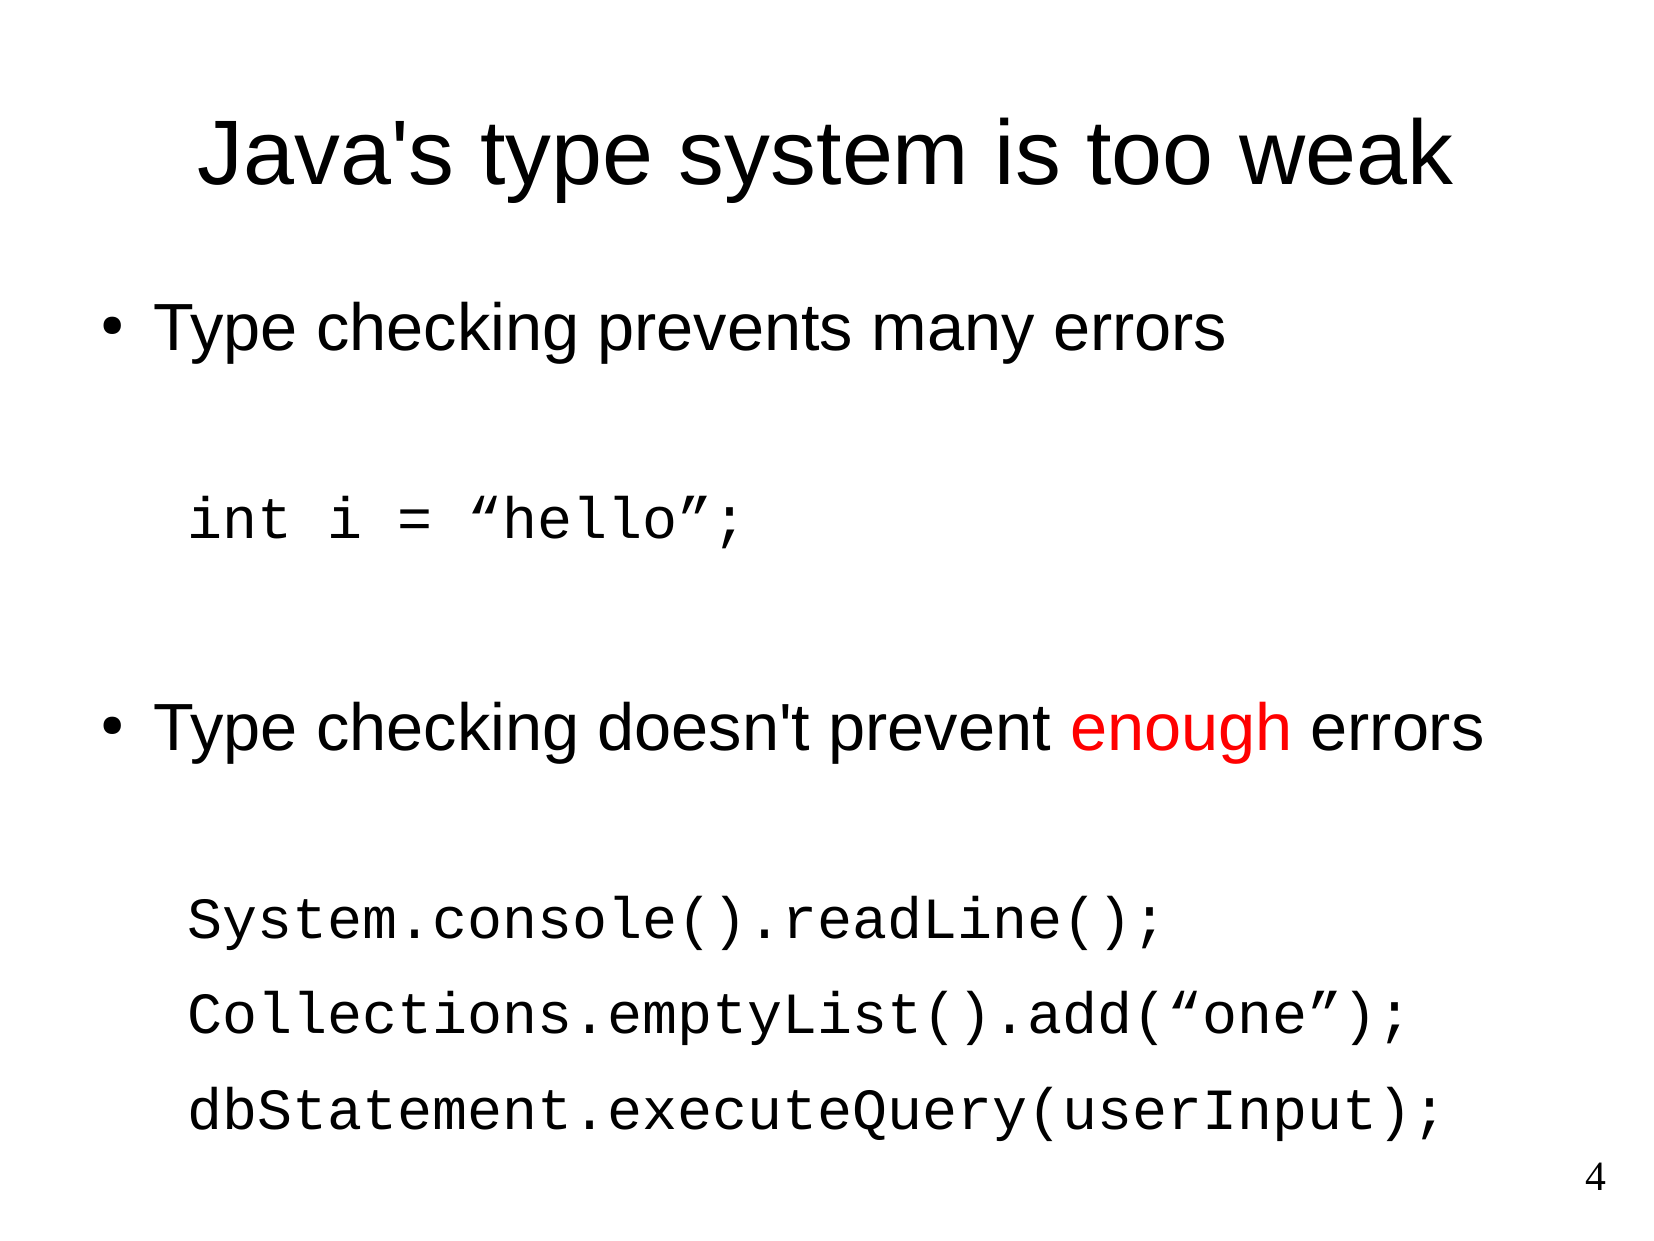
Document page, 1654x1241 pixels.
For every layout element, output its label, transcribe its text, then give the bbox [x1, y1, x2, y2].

list Type checking prevents many errors int i = “hello”; Type checking doesn't prevent enough errors System.console().readLine(); Collections.emptyList().add(“one”); dbStatement.executeQuery(userInput); [82, 290, 1571, 1147]
title Java's type system is too weak [82, 49, 1571, 257]
